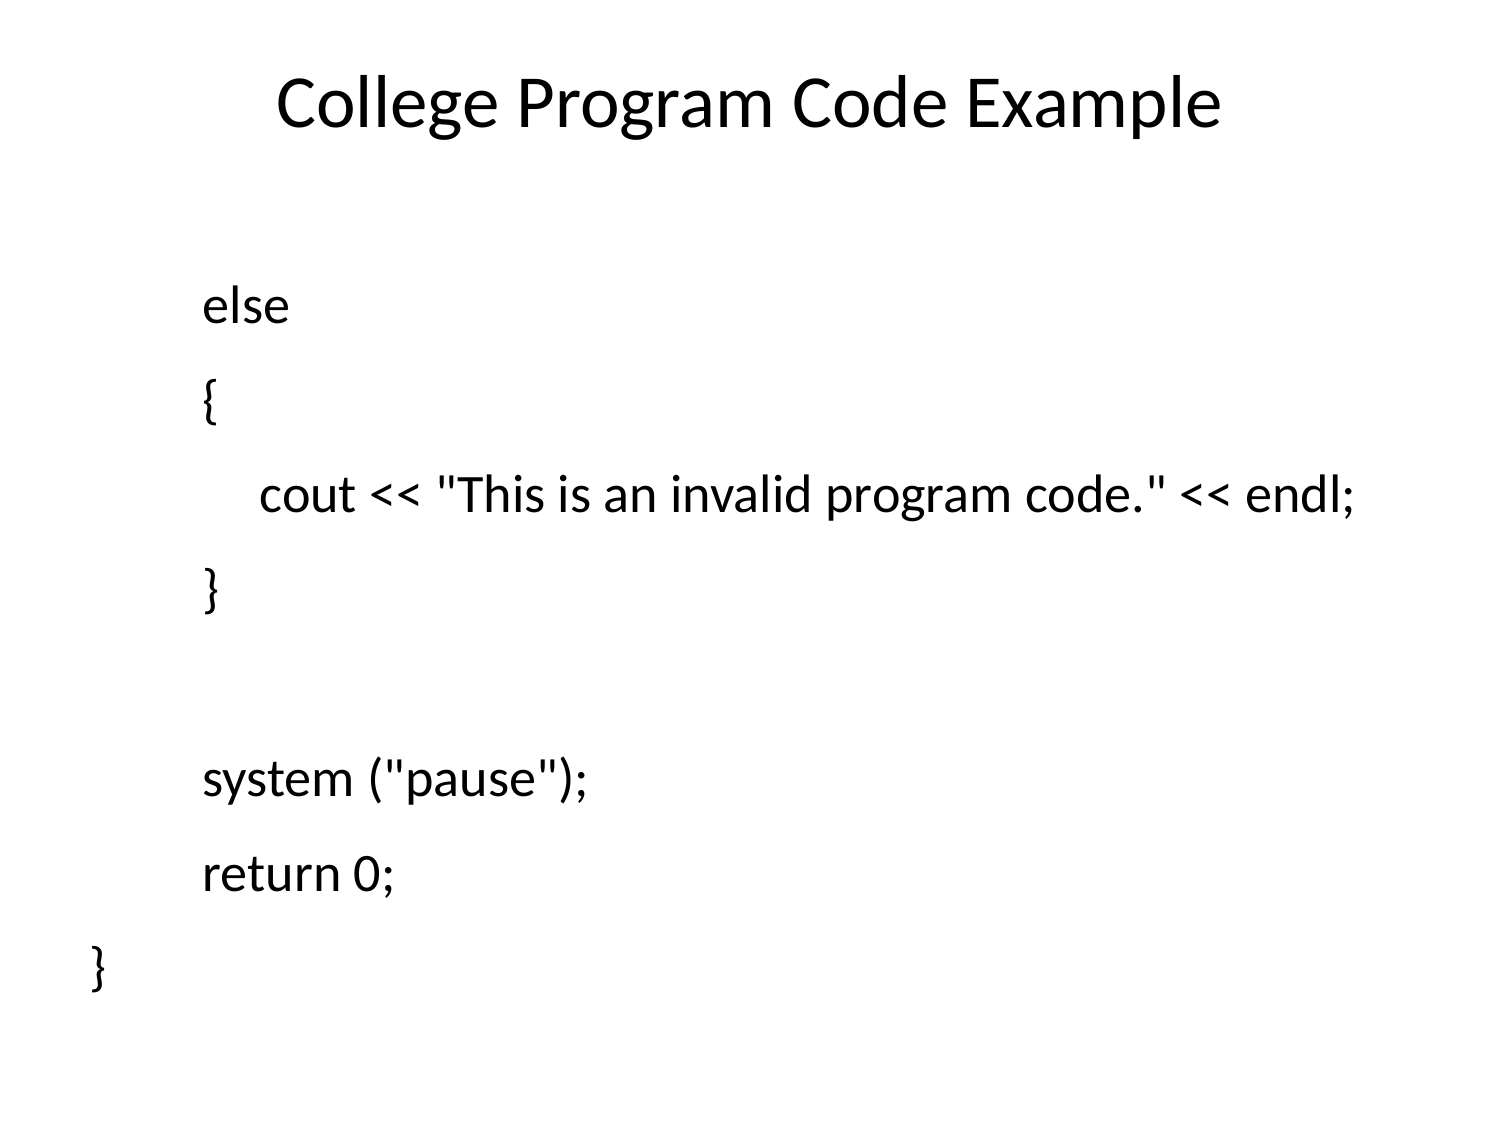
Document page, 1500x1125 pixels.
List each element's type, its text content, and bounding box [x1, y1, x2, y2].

list else { cout << "This is an invalid program code." << endl; } system ("pause"); return 0; } [75, 262, 1425, 1005]
title College Program Code Example [75, 45, 1425, 233]
